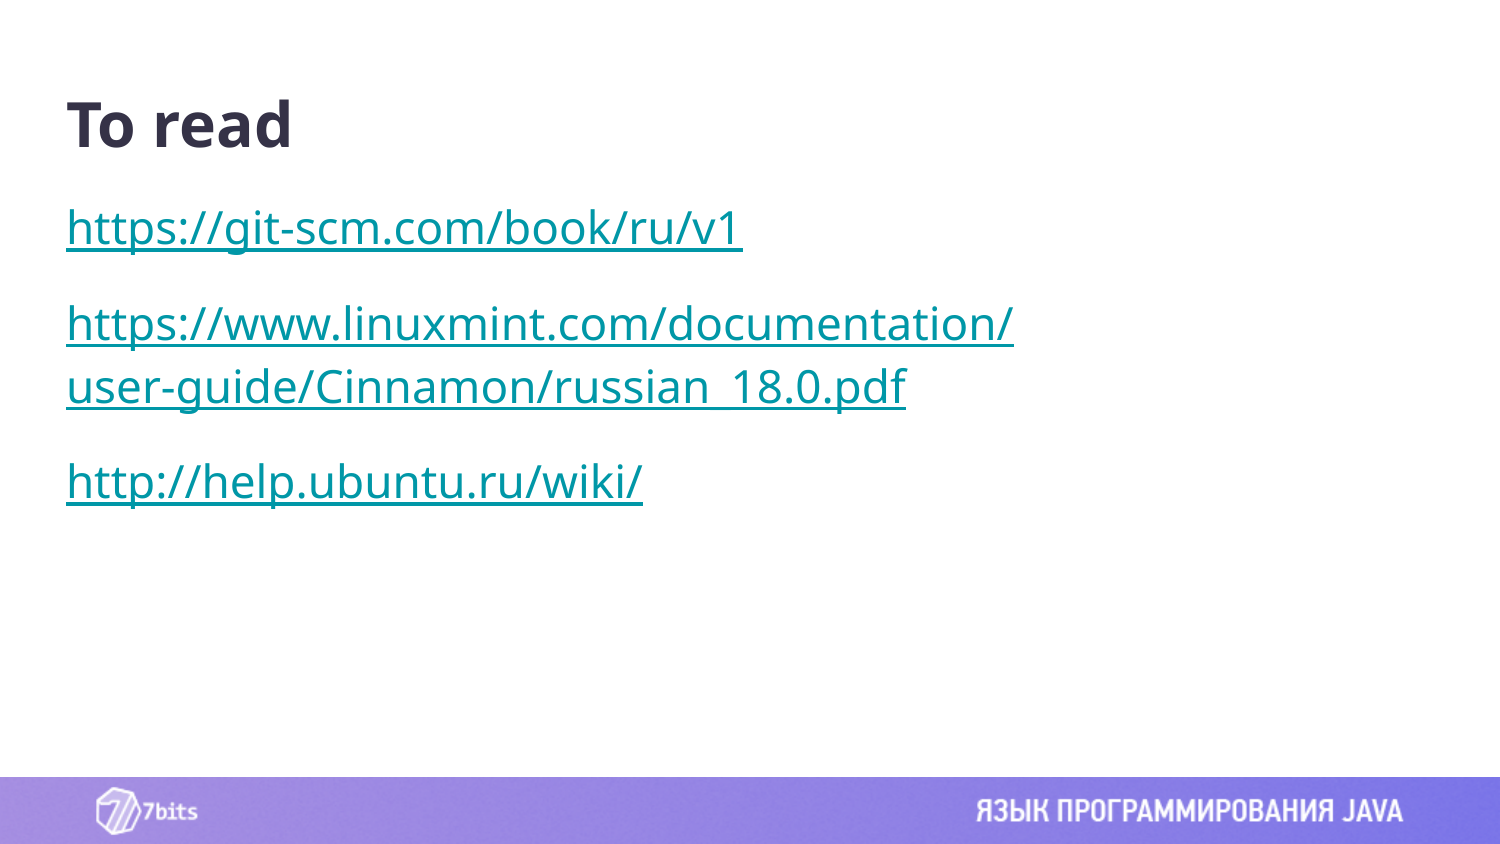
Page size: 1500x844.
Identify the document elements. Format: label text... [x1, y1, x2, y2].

picture [0, 777, 1500, 844]
list https://git-scm.com/book/ru/v1 https://www.linuxmint.com/documentation/user-guide/Cinnamon/russian_18.0.pdf http://help.ubuntu.ru/wiki/ [51, 184, 1449, 745]
title To read [51, 69, 1449, 164]
